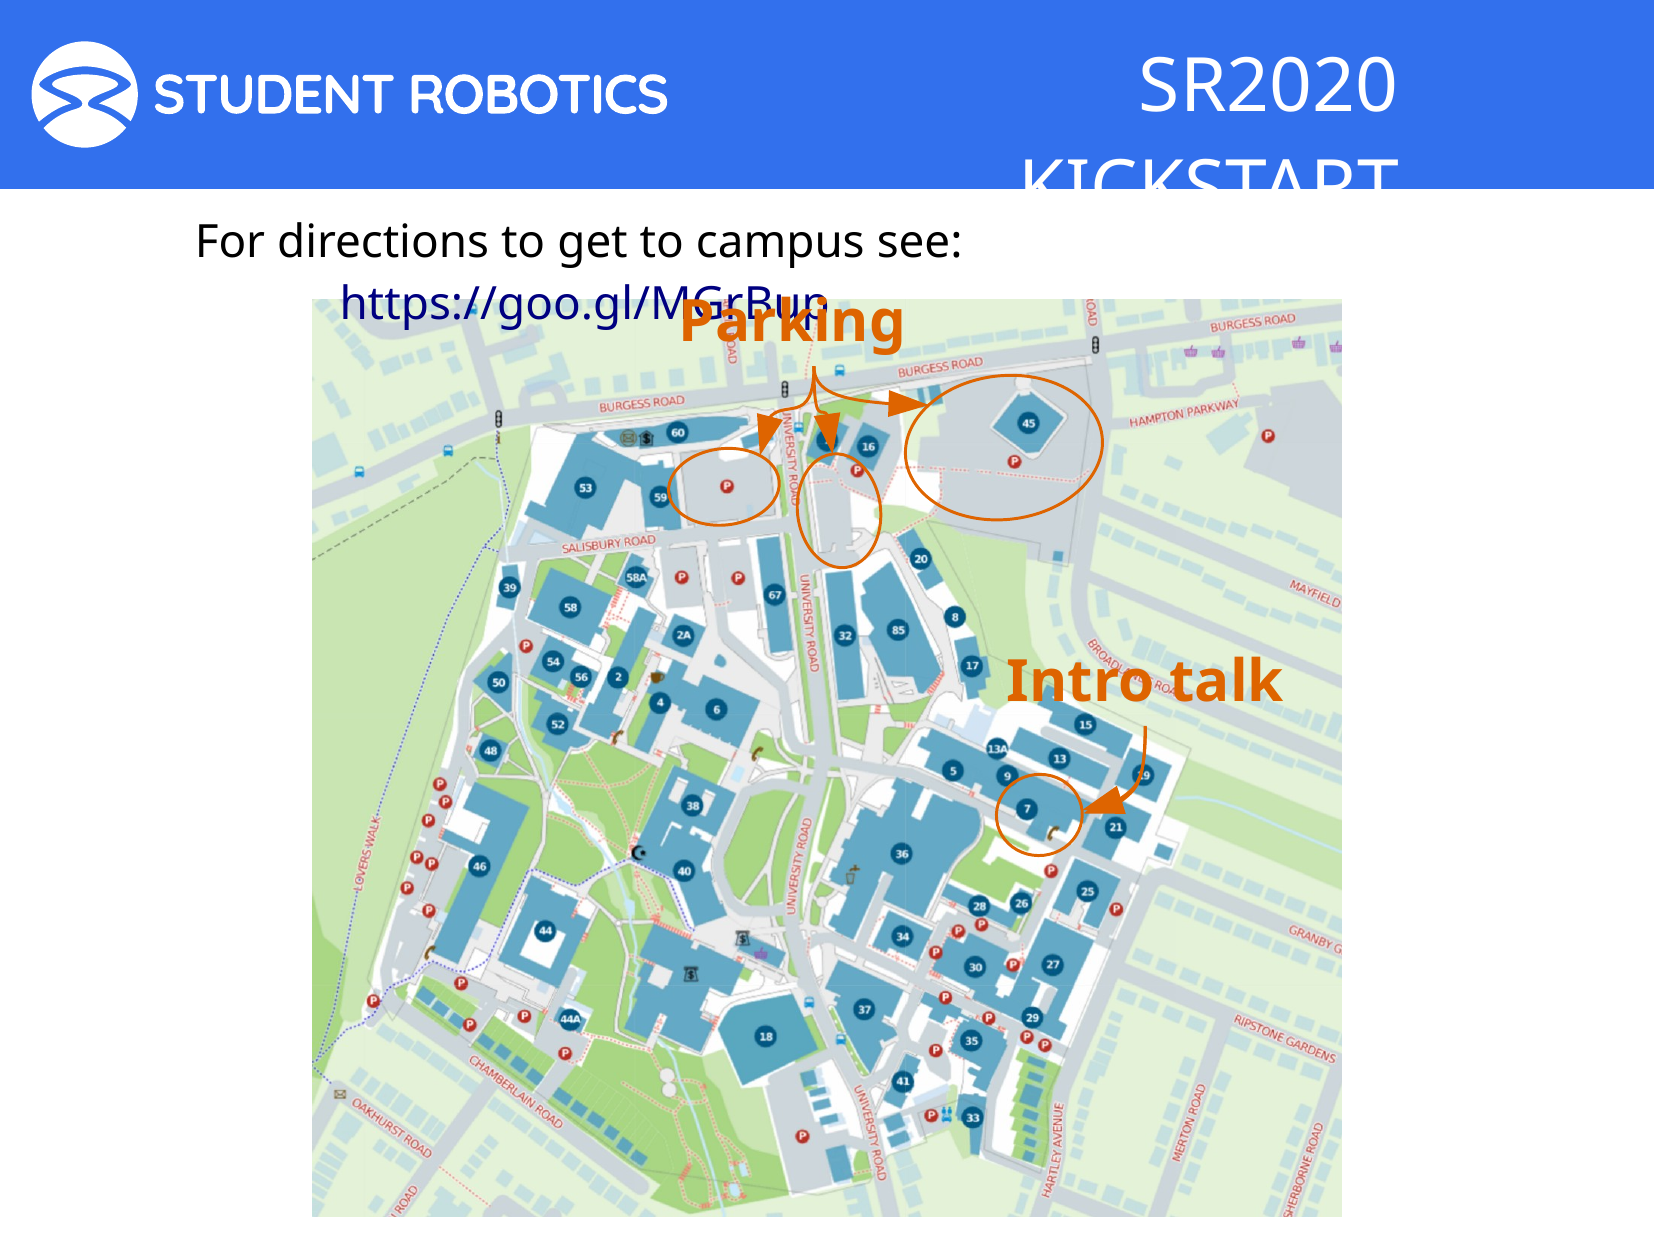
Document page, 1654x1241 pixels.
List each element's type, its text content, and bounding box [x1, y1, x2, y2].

picture [600, 299, 613, 316]
picture [31, 41, 668, 148]
picture [532, 299, 546, 316]
picture [654, 493, 669, 502]
text_box [0, 0, 1654, 189]
text_box SR2020 Kickstart [1003, 23, 1630, 150]
picture [312, 299, 1342, 1217]
picture [504, 299, 517, 316]
text_box [668, 448, 780, 526]
text_box [1278, 168, 1294, 189]
text_box [905, 375, 1103, 520]
text_box [996, 774, 1083, 856]
text_box [1324, 165, 1345, 185]
text_box [797, 453, 881, 568]
text_box For directions to get to campus see: https://goo.gl/MGrBup [180, 200, 1474, 279]
picture [408, 299, 421, 316]
picture [560, 299, 574, 316]
text_box Intro talk [992, 632, 1297, 727]
text_box Parking [664, 272, 964, 367]
